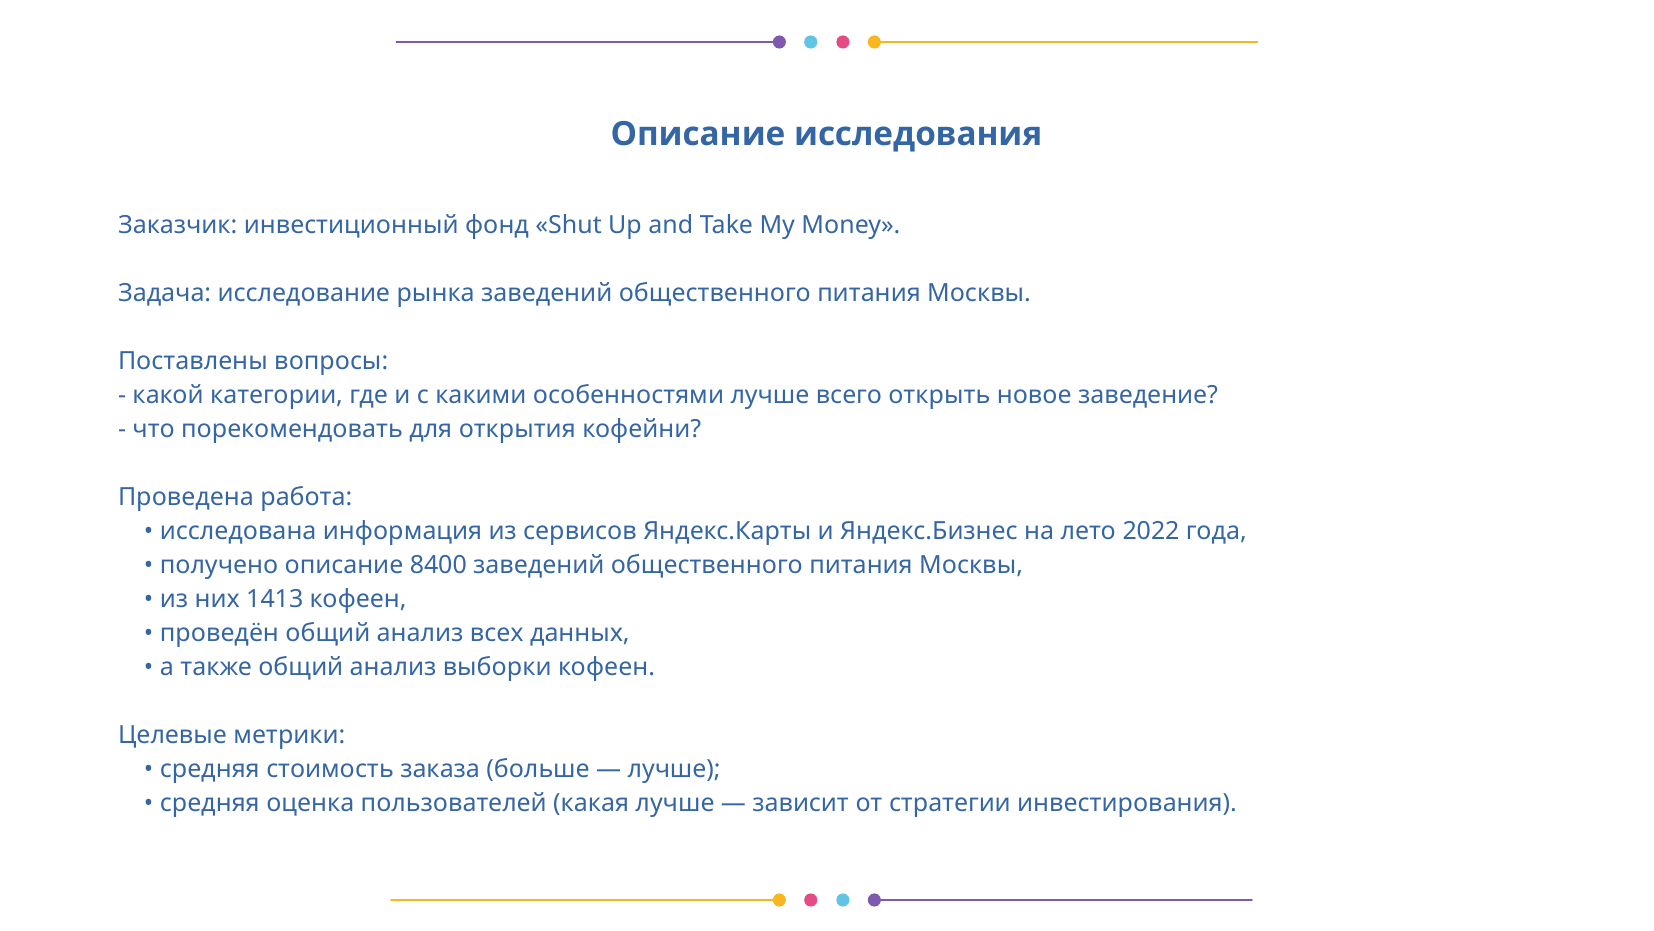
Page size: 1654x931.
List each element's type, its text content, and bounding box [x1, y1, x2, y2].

title Описание исследования [501, 110, 1152, 156]
title Заказчик: инвестиционный фонд «Shut Up and Take My Money». Задача: исследование рынка заведений общественного питания Москвы. Поставлены вопросы: - какой категории, где и с какими особенностями лучше всего открыть новое заведение? - что порекомендовать для открытия кофейни? Проведена работа: • исследована информация из сервисов Яндекс.Карты и Яндекс.Бизнес на лето 2022 года, • получено описание 8400 заведений общественного питания Москвы, • из них 1413 кофеен, • проведён общий анализ всех данных, • а также общий анализ выборки кофеен. Целевые метрики: • средняя стоимость заказа (больше — лучше); • средняя оценка пользователей (какая лучше — зависит от стратегии инвестирования). [118, 206, 1565, 820]
